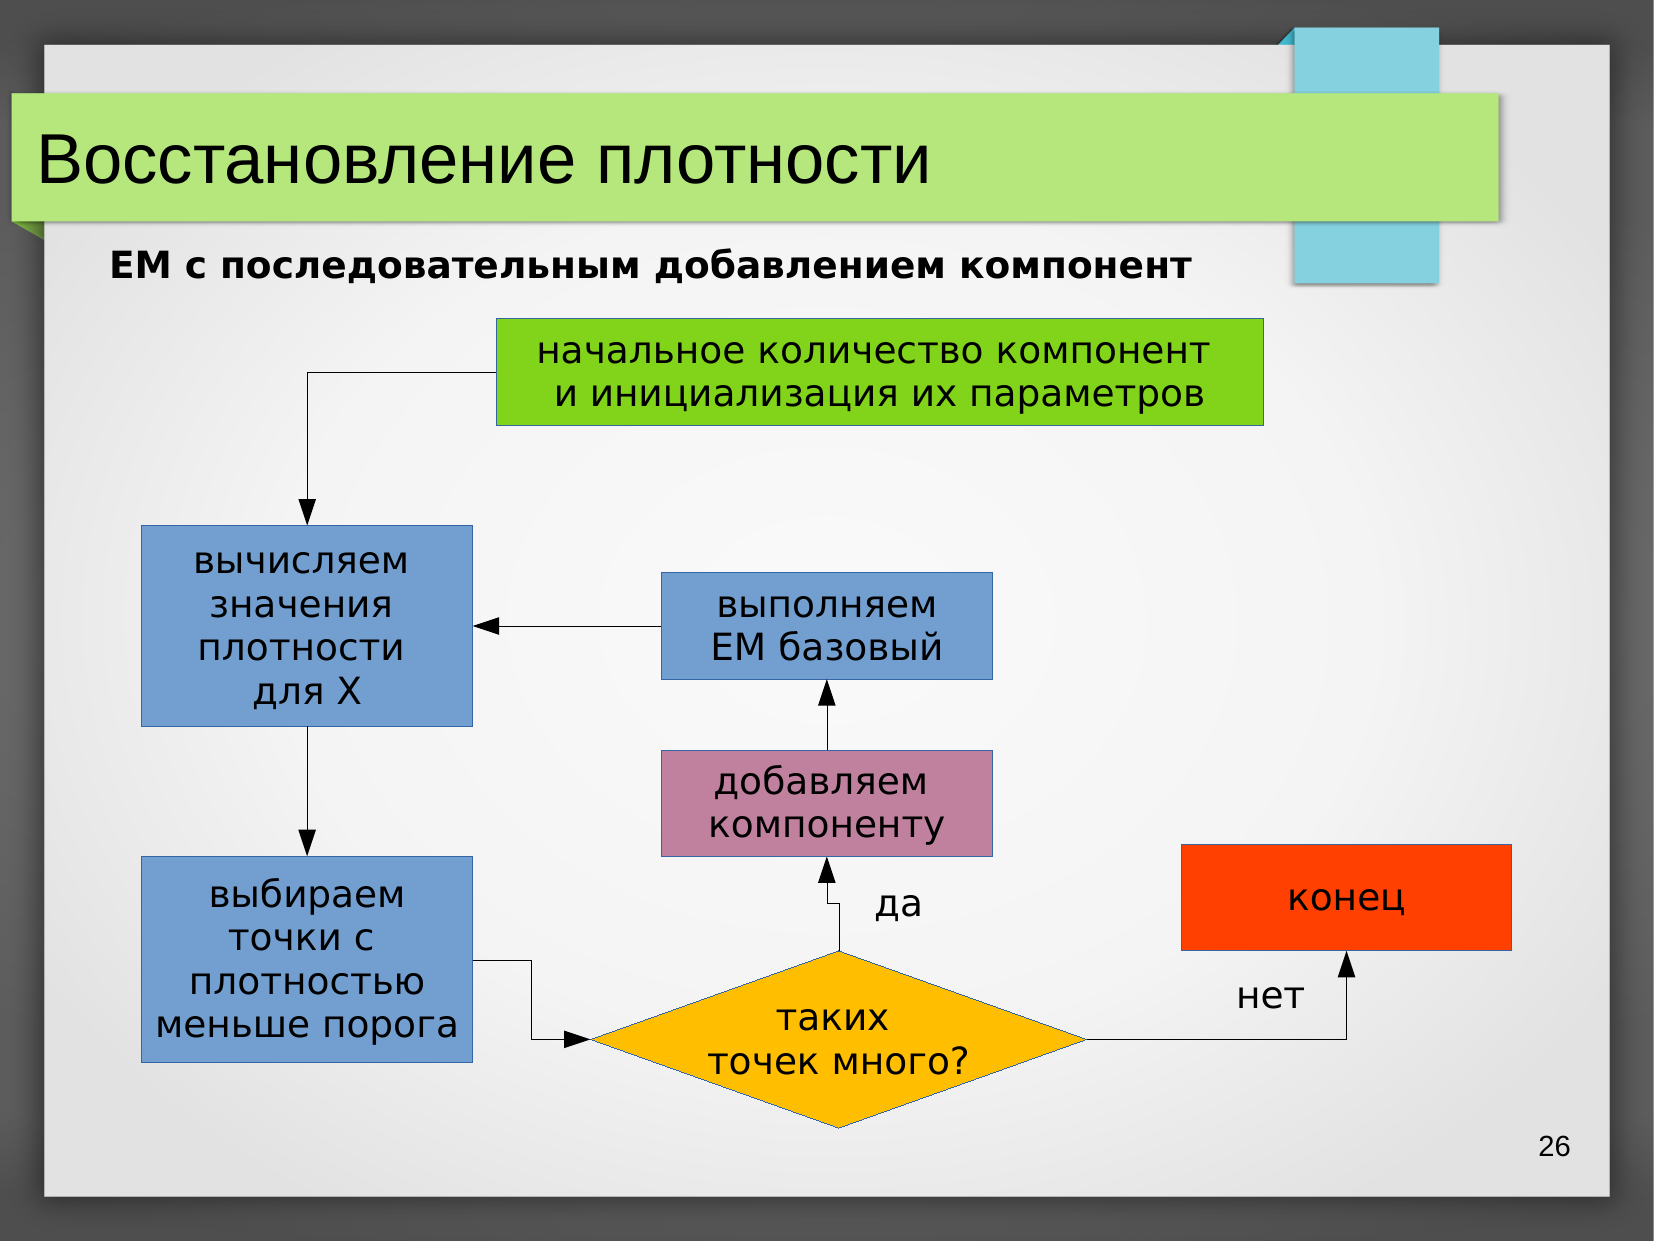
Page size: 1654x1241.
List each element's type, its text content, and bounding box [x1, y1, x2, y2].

text_box конец [1181, 844, 1512, 951]
text_box вычисляем значения плотности для X [141, 525, 473, 727]
title Восстановление плотности [35, 118, 1489, 200]
text_box выполняем ЕМ базовый [661, 572, 993, 680]
text_box EM с последовательным добавлением компонент [94, 236, 1229, 297]
text_box добавляем компоненту [661, 750, 993, 857]
picture [0, 0, 1654, 1241]
text_box выбираем точки с плотностью меньше порога [141, 856, 473, 1063]
text_box начальное количество компонент и инициализация их параметров [496, 318, 1264, 426]
text_box таких точек много? [591, 950, 1086, 1129]
